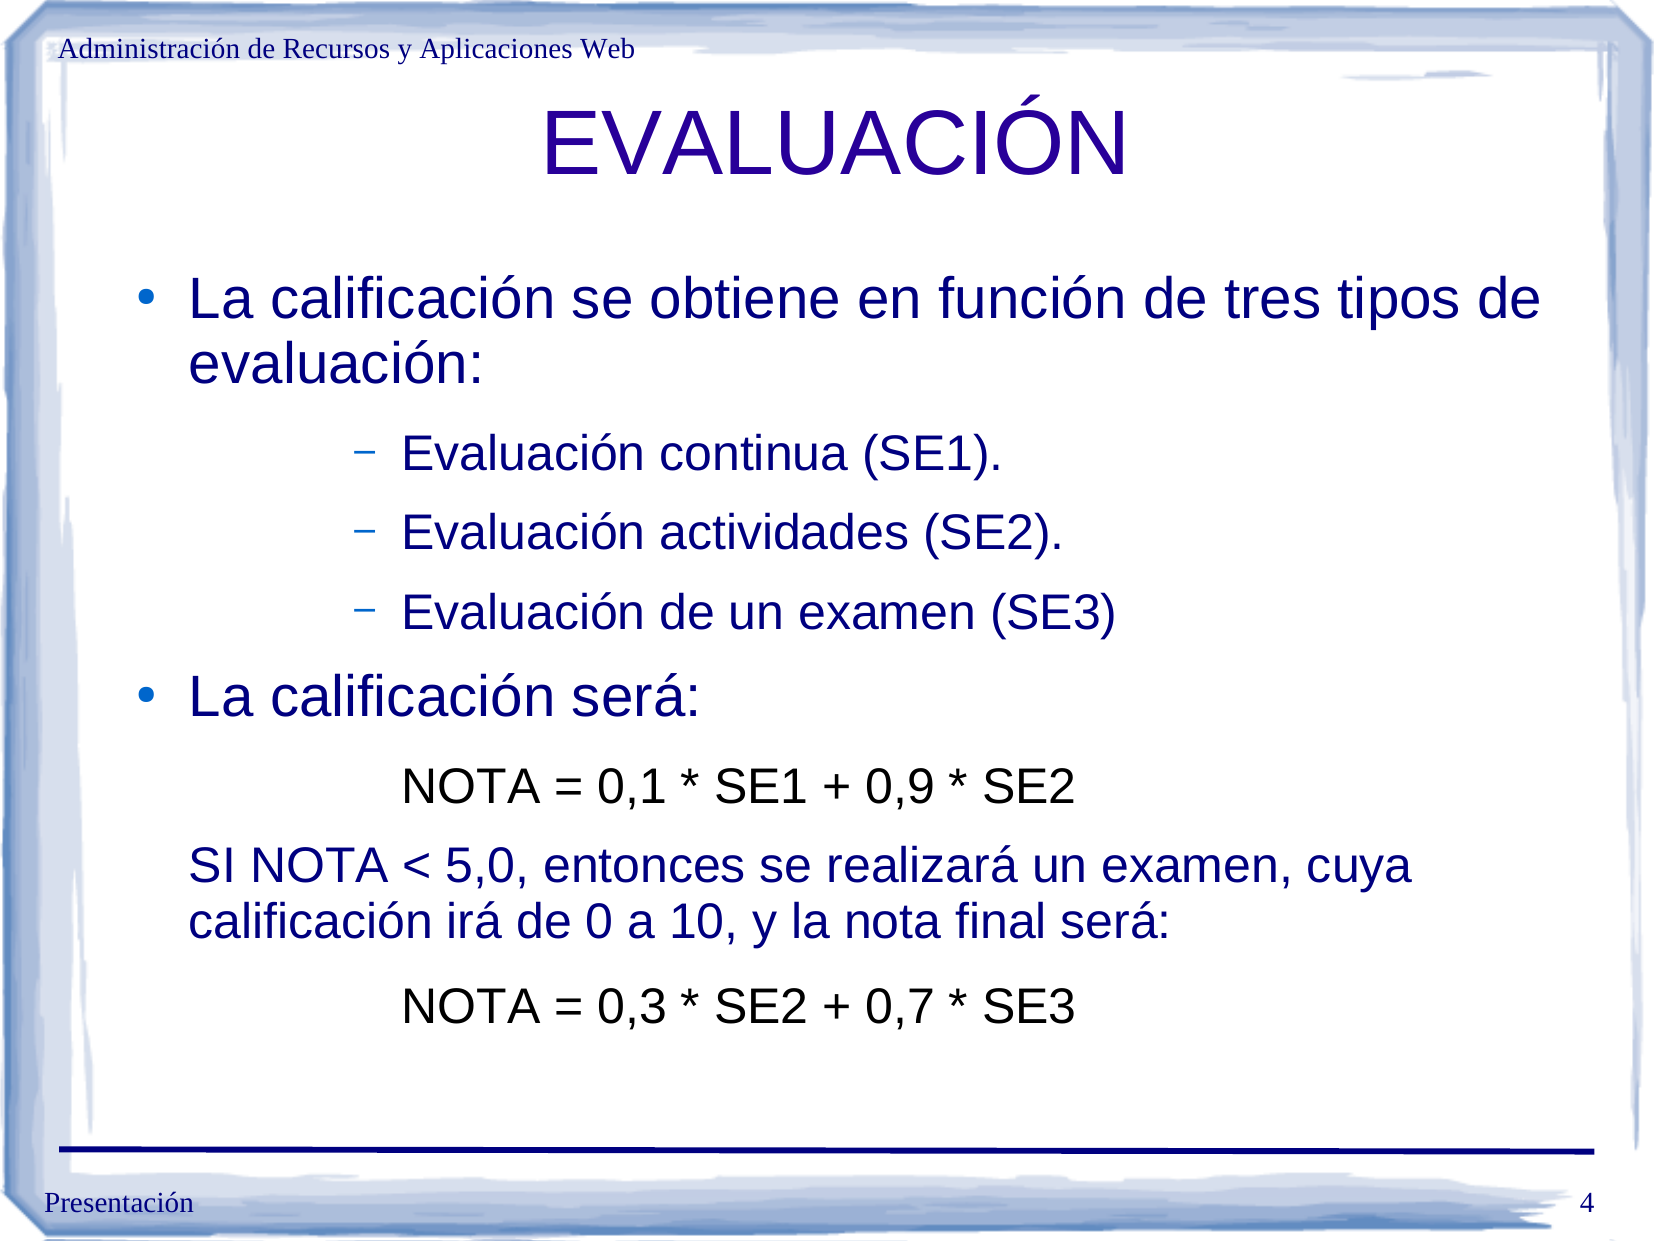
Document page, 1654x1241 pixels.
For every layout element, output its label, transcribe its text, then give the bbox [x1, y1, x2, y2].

picture [0, 0, 1654, 1241]
title EVALUACIÓN [80, 79, 1593, 207]
list La calificación se obtiene en función de tres tipos de evaluación: Evaluación continua (SE1). Evaluación actividades (SE2). Evaluación de un examen (SE3) La calificación será: NOTA = 0,1 * SE1 + 0,9 * SE2 SI NOTA < 5,0, entonces se realizará un examen, cuya calificación irá de 0 a 10, y la nota final será: NOTA = 0,3 * SE2 + 0,7 * SE3 [118, 265, 1571, 1034]
